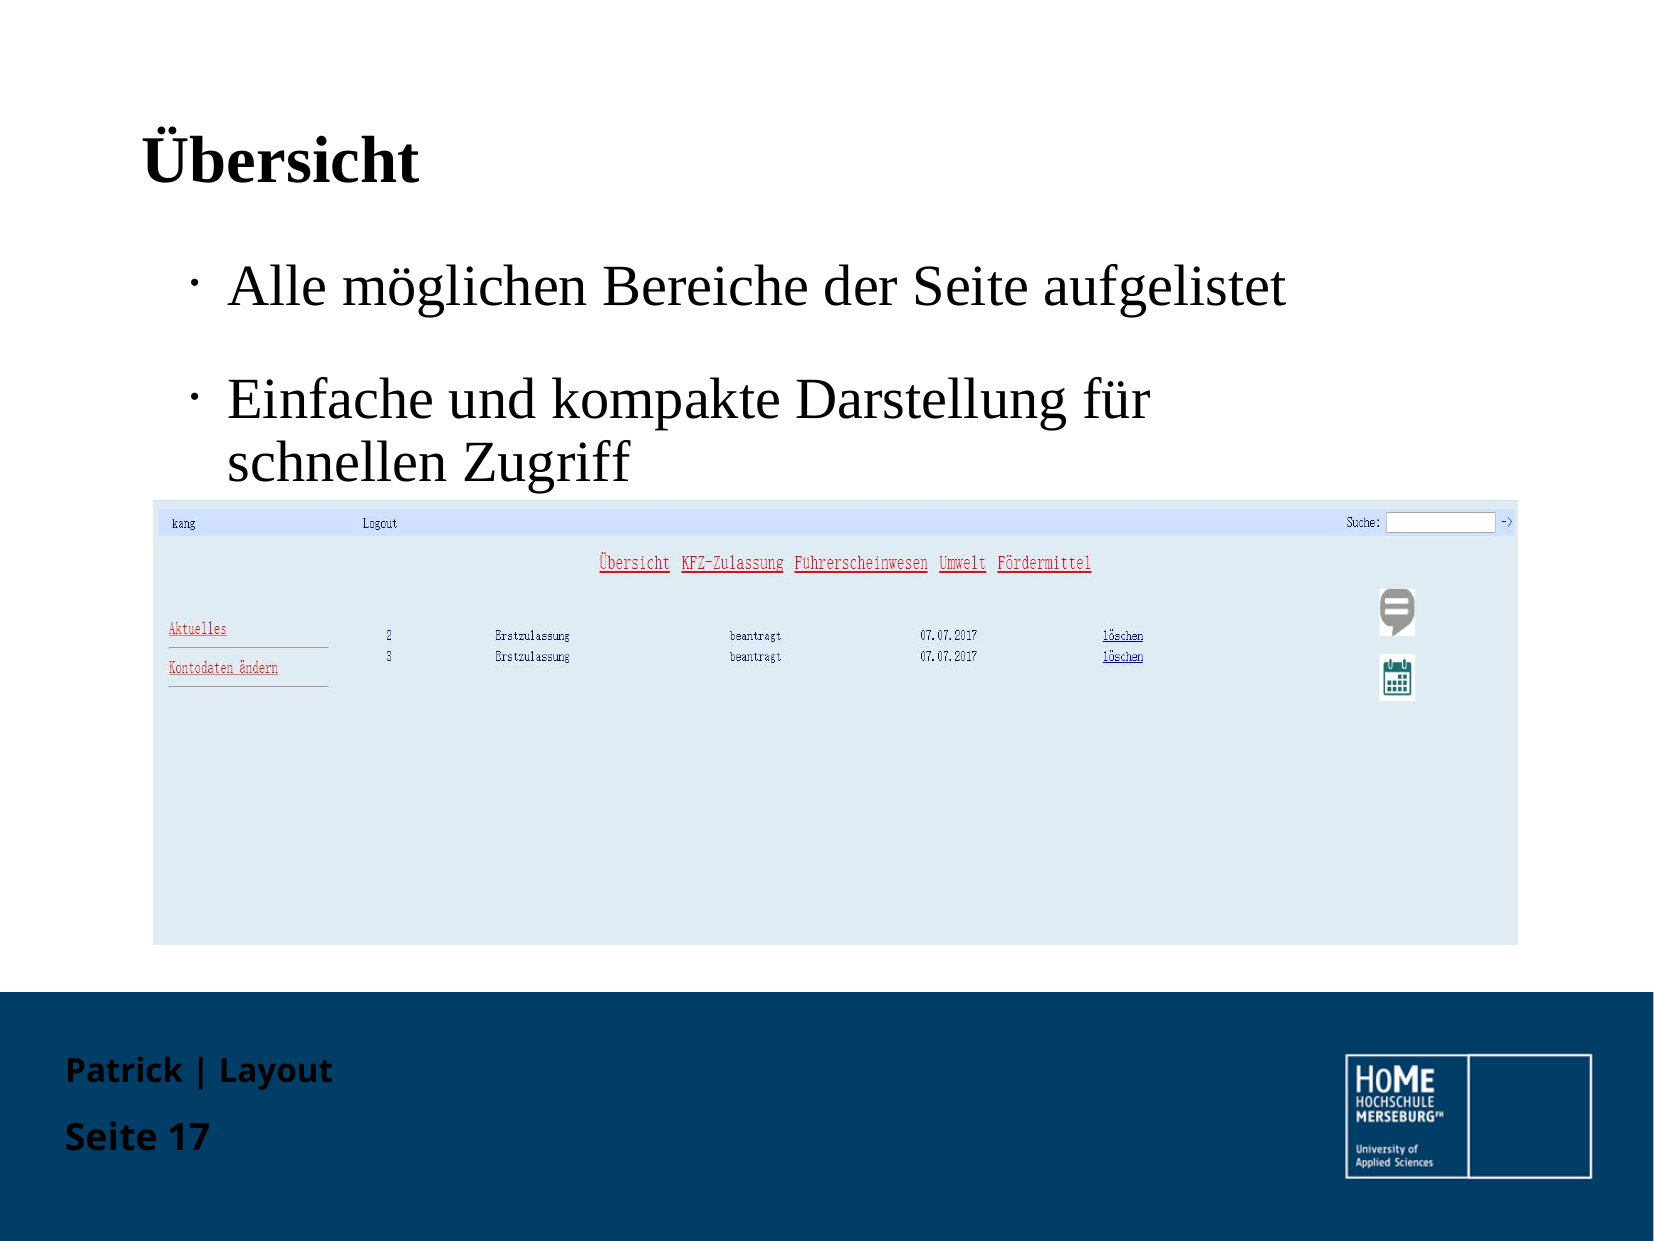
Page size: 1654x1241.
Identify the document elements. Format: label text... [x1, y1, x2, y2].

picture [153, 500, 1518, 945]
picture [0, 992, 1654, 1241]
text_box Alle möglichen Bereiche der Seite aufgelistet Einfache und kompakte Darstellung für schnellen Zugriff [175, 247, 1387, 456]
title Übersicht [126, 117, 873, 248]
